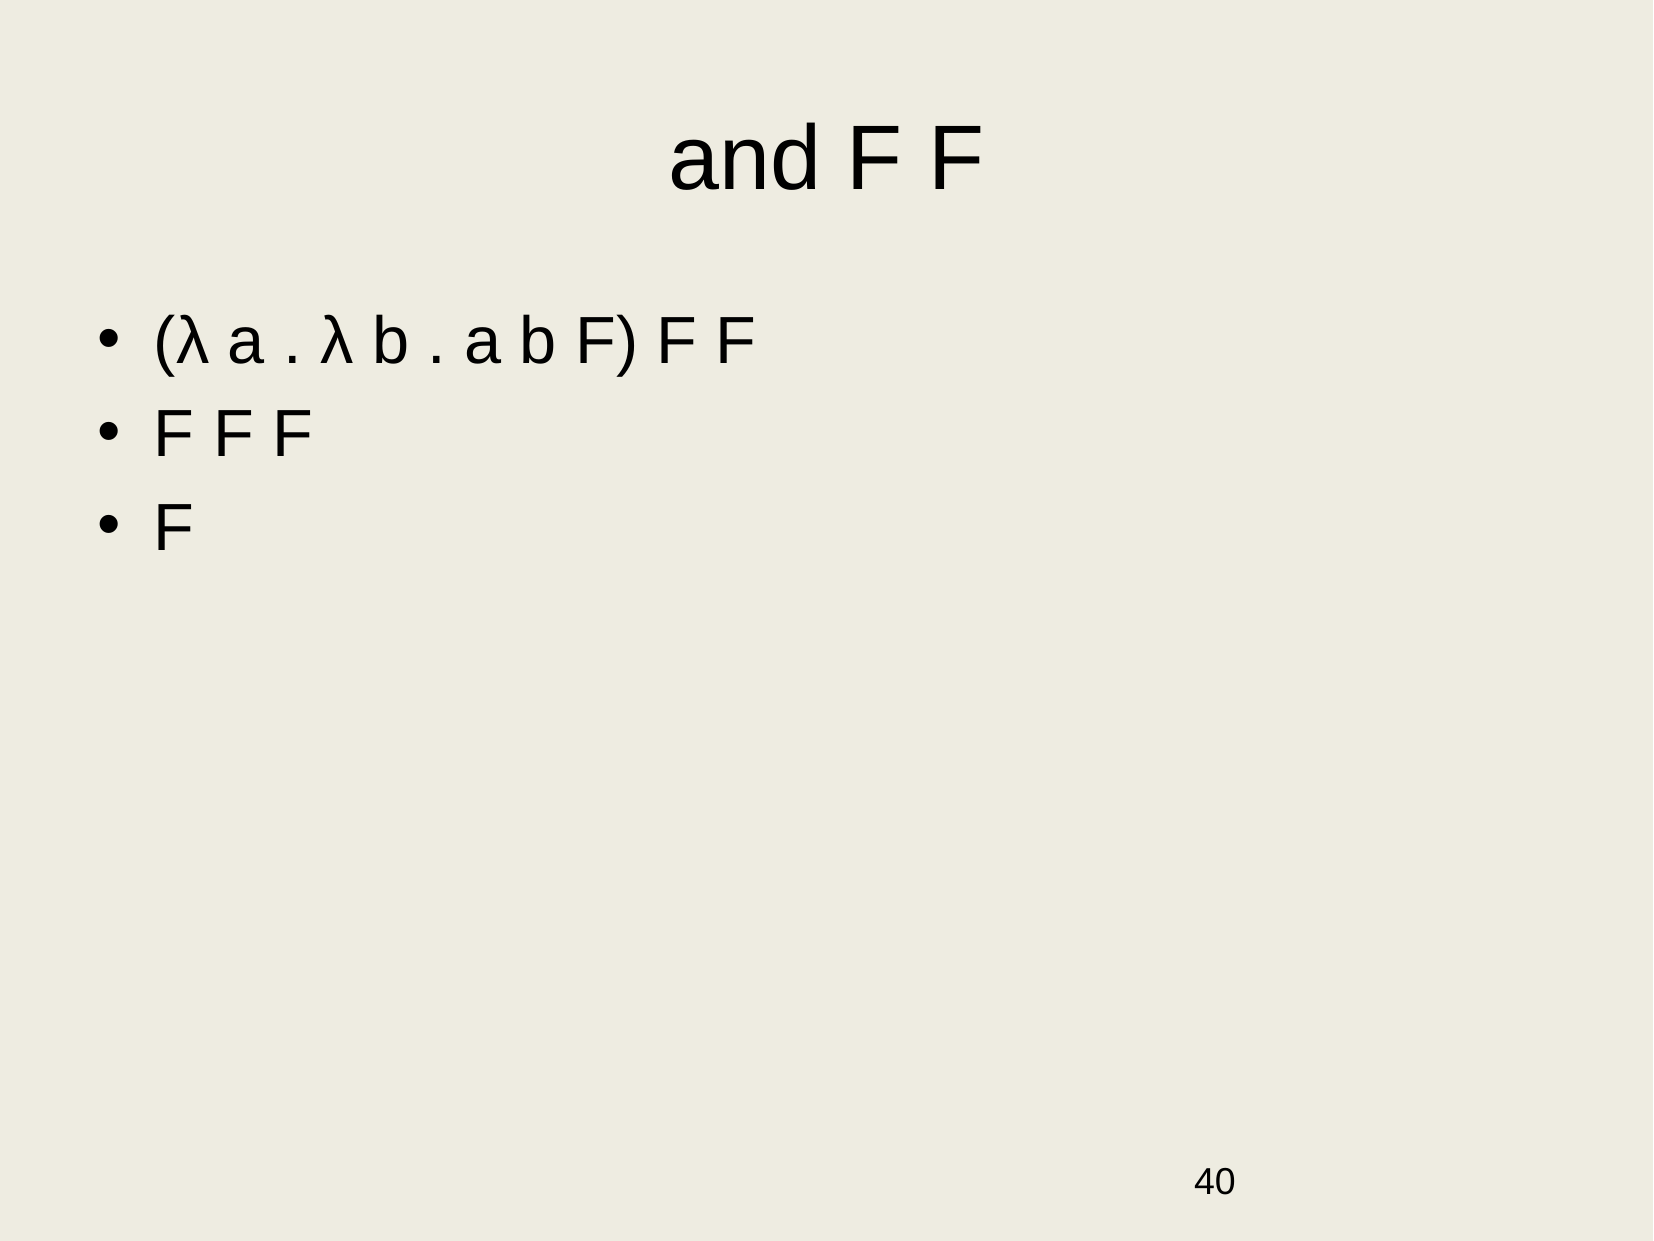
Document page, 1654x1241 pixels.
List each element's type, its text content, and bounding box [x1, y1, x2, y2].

title and F F [82, 49, 1571, 257]
slide_number <number> [1179, 1149, 1565, 1216]
list (λ a . λ b . a b F) F F F F F F [82, 289, 1571, 1109]
